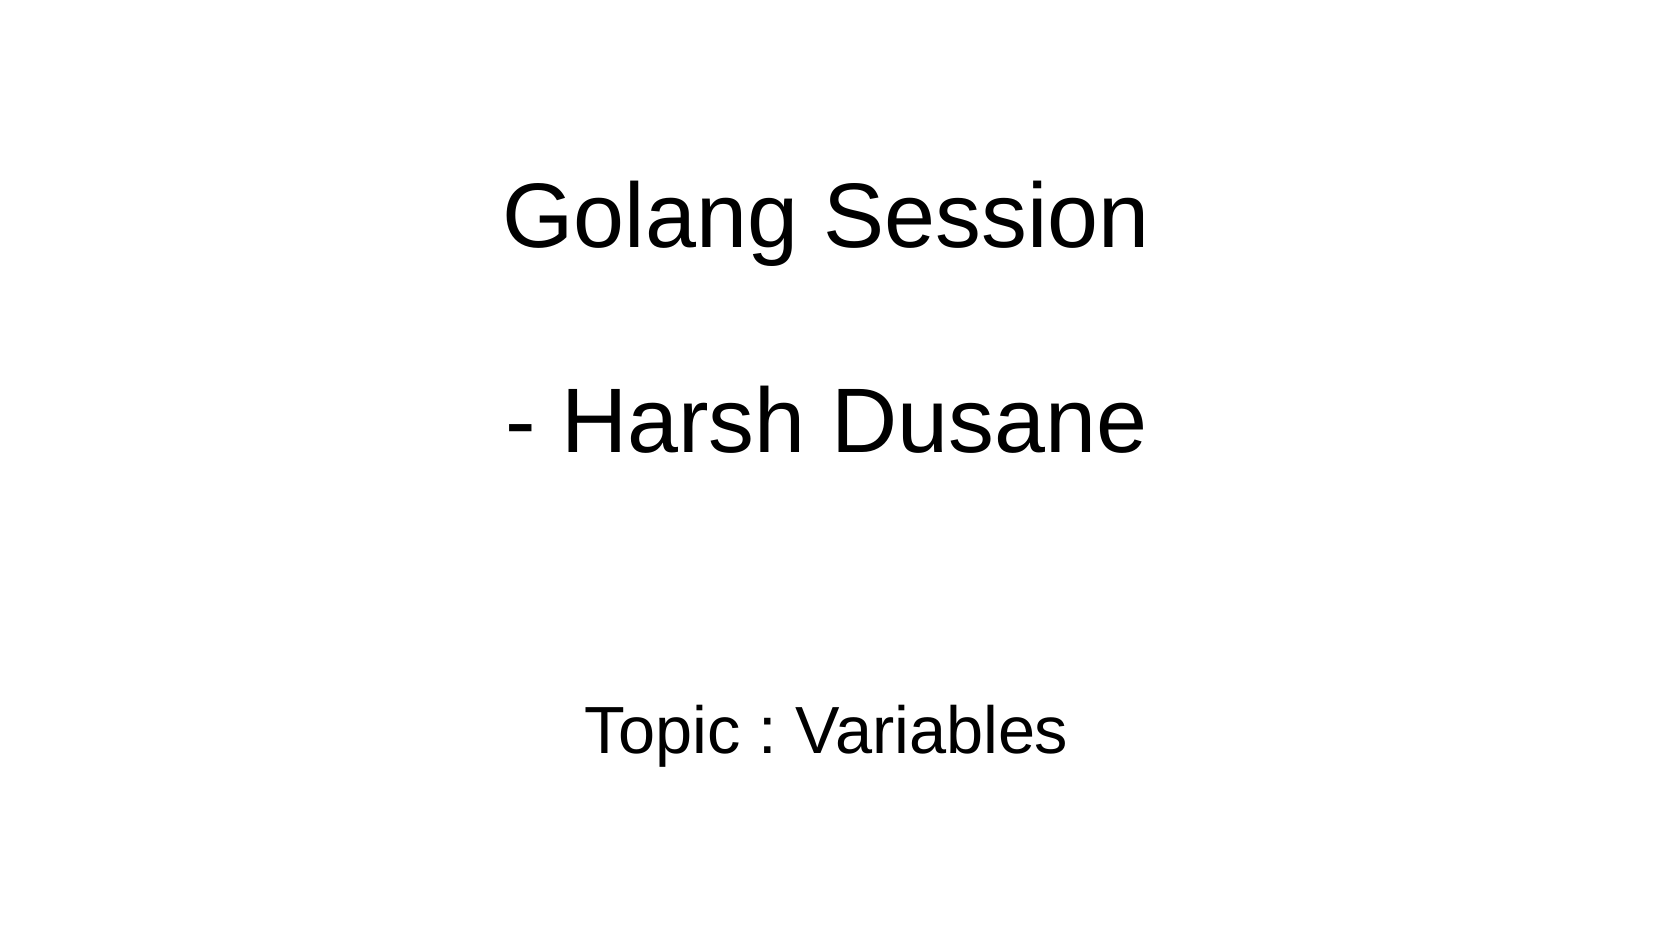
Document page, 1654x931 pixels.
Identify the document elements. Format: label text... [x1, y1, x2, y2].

subtitle Topic : Variables [82, 460, 1571, 931]
title Golang Session - Harsh Dusane [82, 164, 1571, 460]
